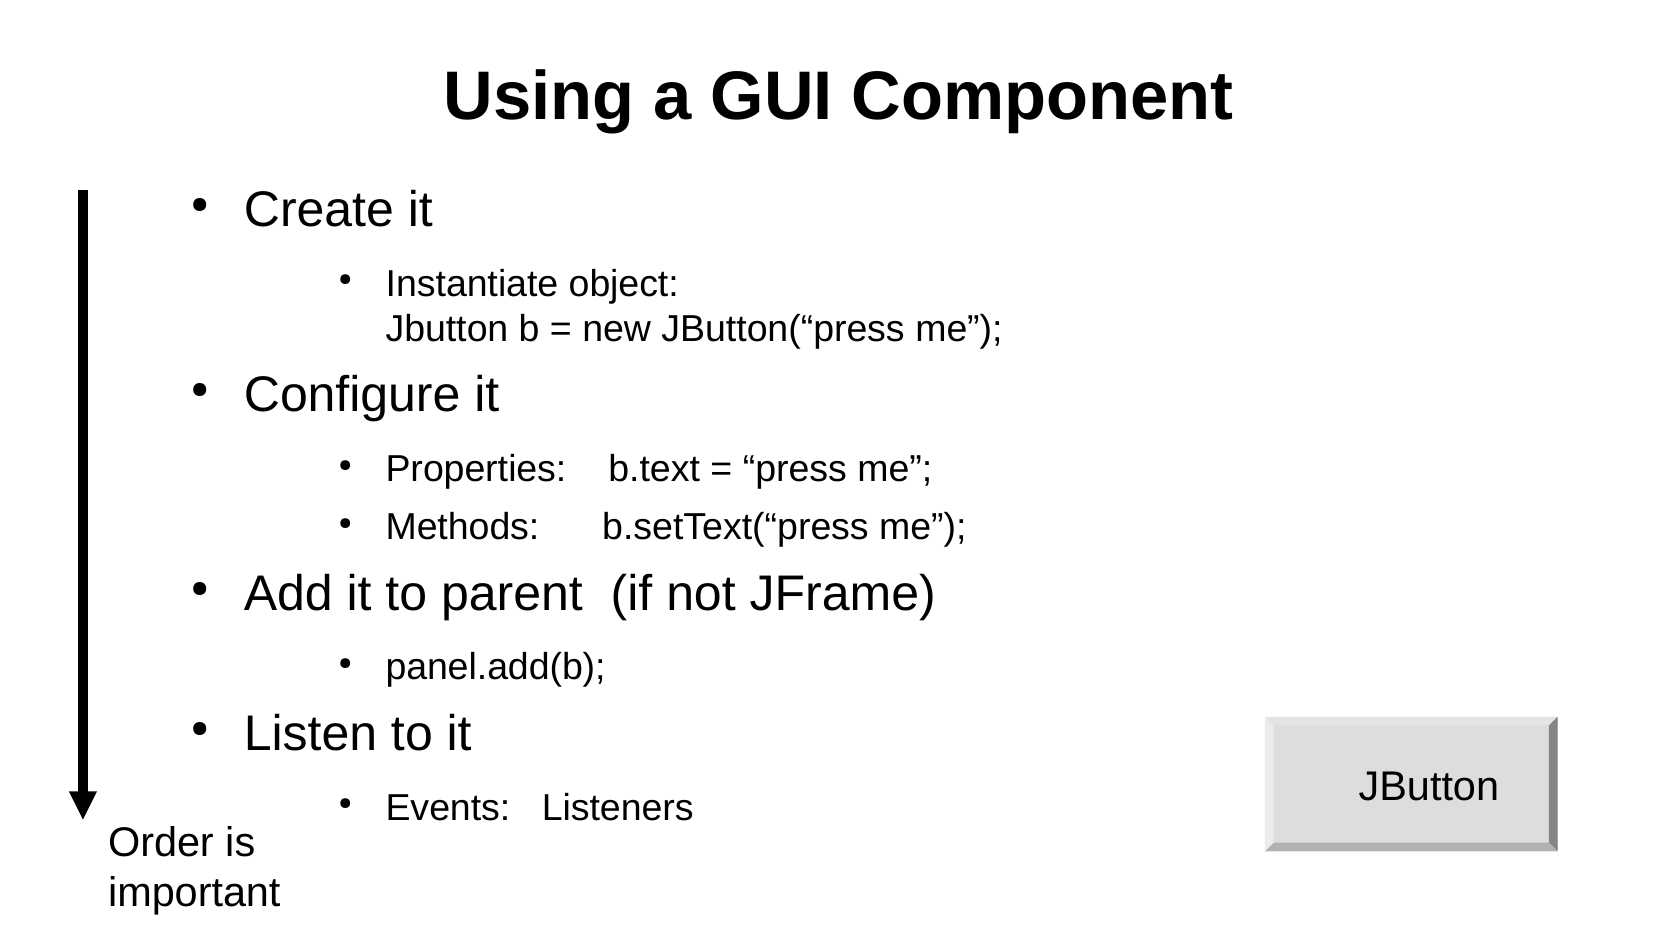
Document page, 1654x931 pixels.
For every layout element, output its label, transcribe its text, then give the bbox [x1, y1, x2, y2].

text_box Order is important [57, 807, 296, 923]
title Using a GUI Component [82, 37, 1571, 147]
text_box JButton [1274, 726, 1548, 842]
list Create it Instantiate object: Jbutton b = new JButton(“press me”); Configure it Properties: b.text = “press me”; Methods: b.setText(“press me”); Add it to parent (if not JFrame) panel.add(b); Listen to it Events: Listeners [158, 168, 1538, 889]
